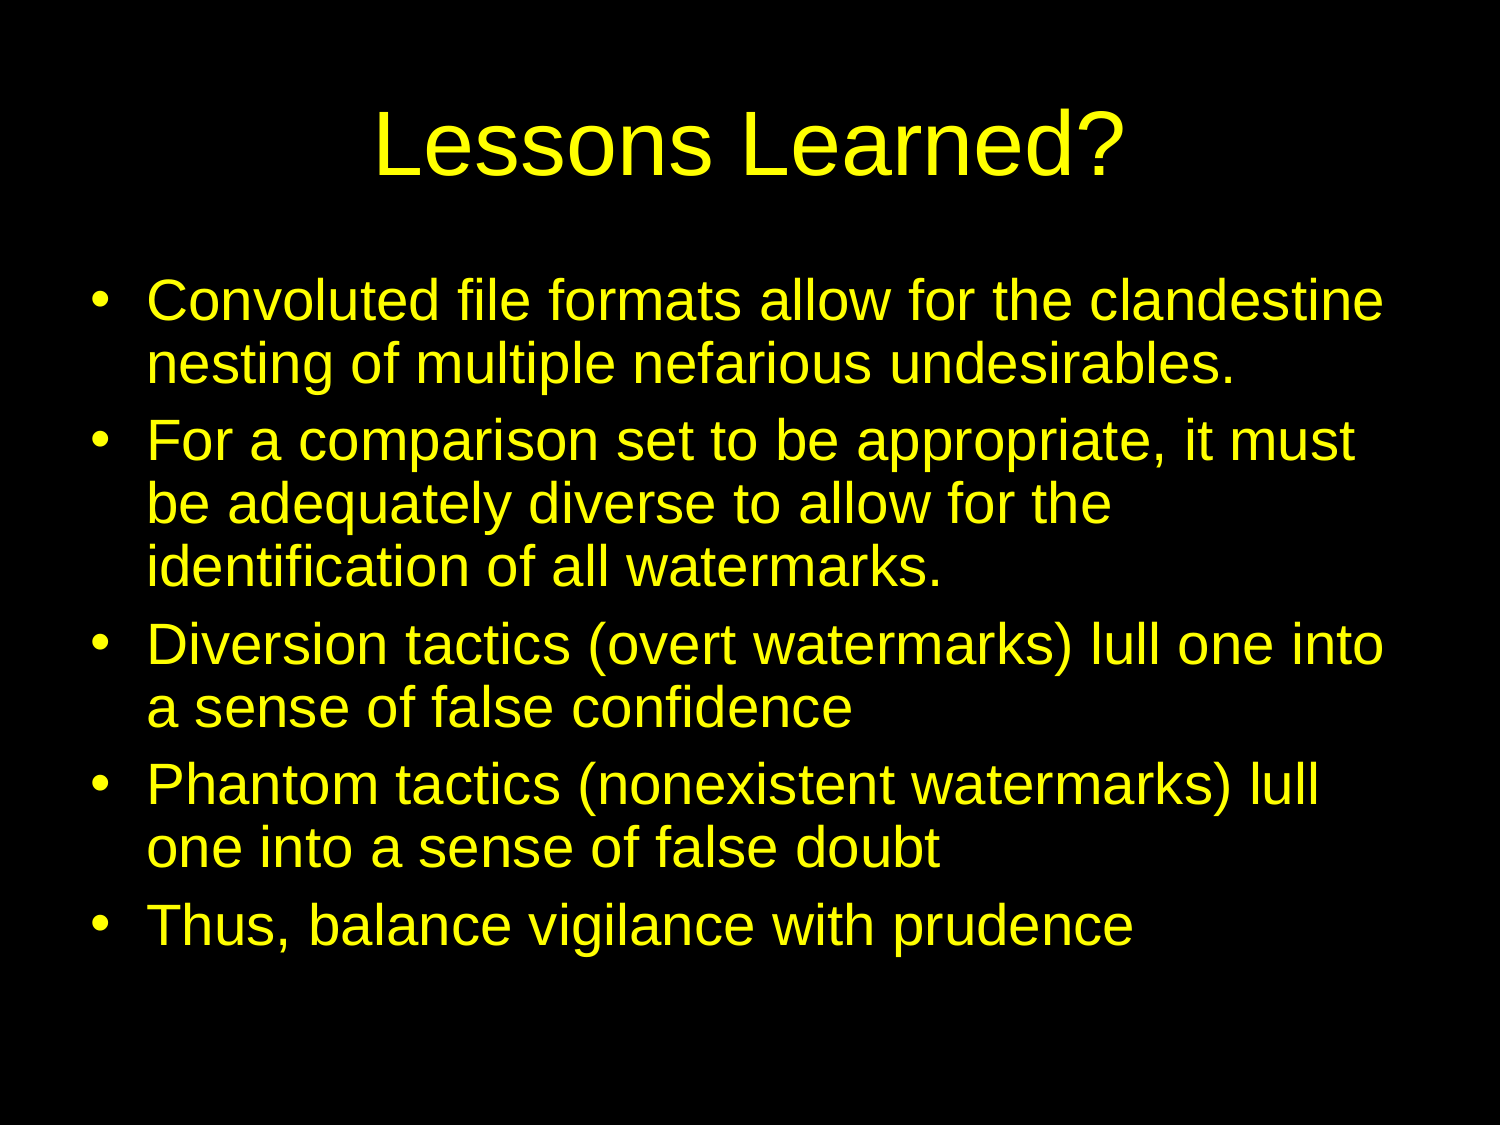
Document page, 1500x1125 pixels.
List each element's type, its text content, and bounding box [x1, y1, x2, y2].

list Convoluted file formats allow for the clandestine nesting of multiple nefarious undesirables. For a comparison set to be appropriate, it must be adequately diverse to allow for the identification of all watermarks. Diversion tactics (overt watermarks) lull one into a sense of false confidence Phantom tactics (nonexistent watermarks) lull one into a sense of false doubt Thus, balance vigilance with prudence [75, 262, 1426, 1006]
title Lessons Learned? [75, 45, 1426, 233]
